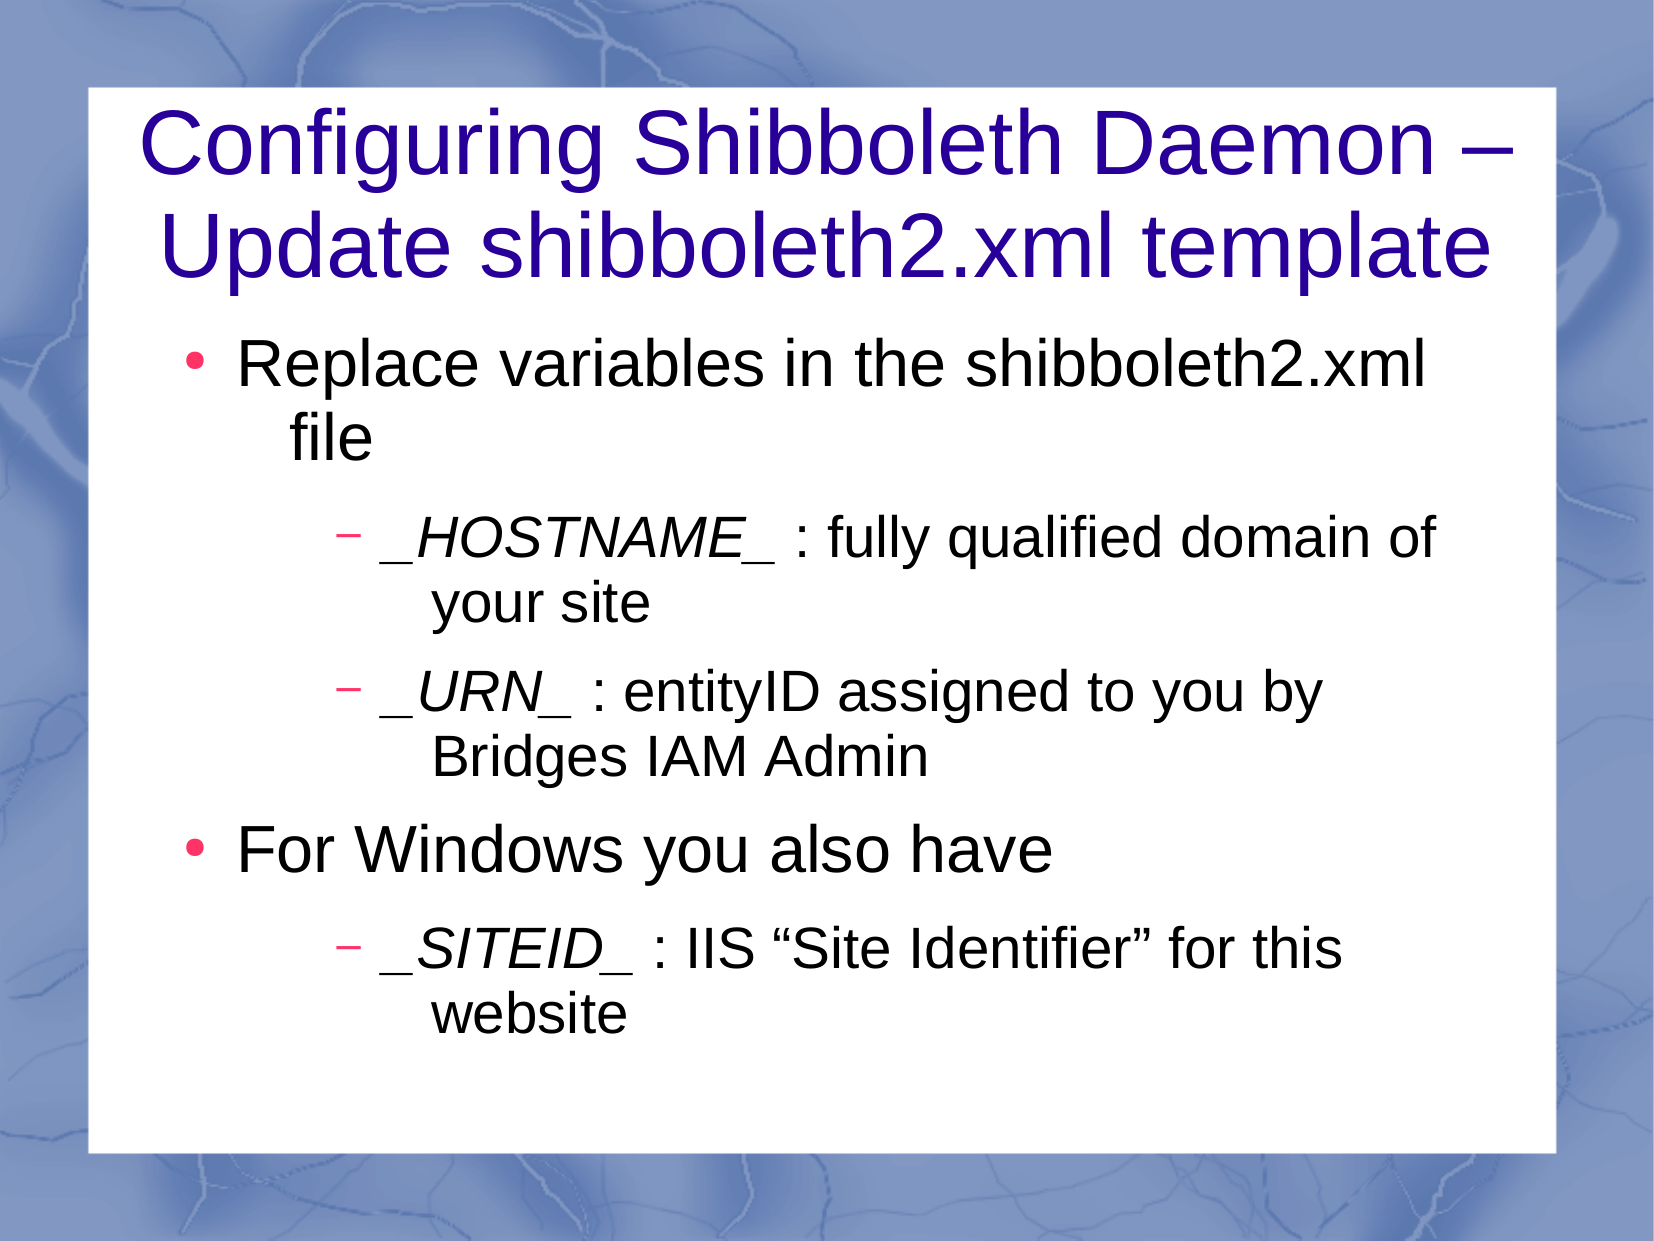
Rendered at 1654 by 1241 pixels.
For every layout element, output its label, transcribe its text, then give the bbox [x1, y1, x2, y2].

list Replace variables in the shibboleth2.xml file _HOSTNAME_ : fully qualified domain of your site _URN_ : entityID assigned to you by Bridges IAM Admin For Windows you also have _SITEID_ : IIS “Site Identifier” for this website [147, 325, 1506, 1047]
picture [0, 0, 1654, 1241]
title Configuring Shibboleth Daemon – Update shibboleth2.xml template [118, 91, 1536, 297]
